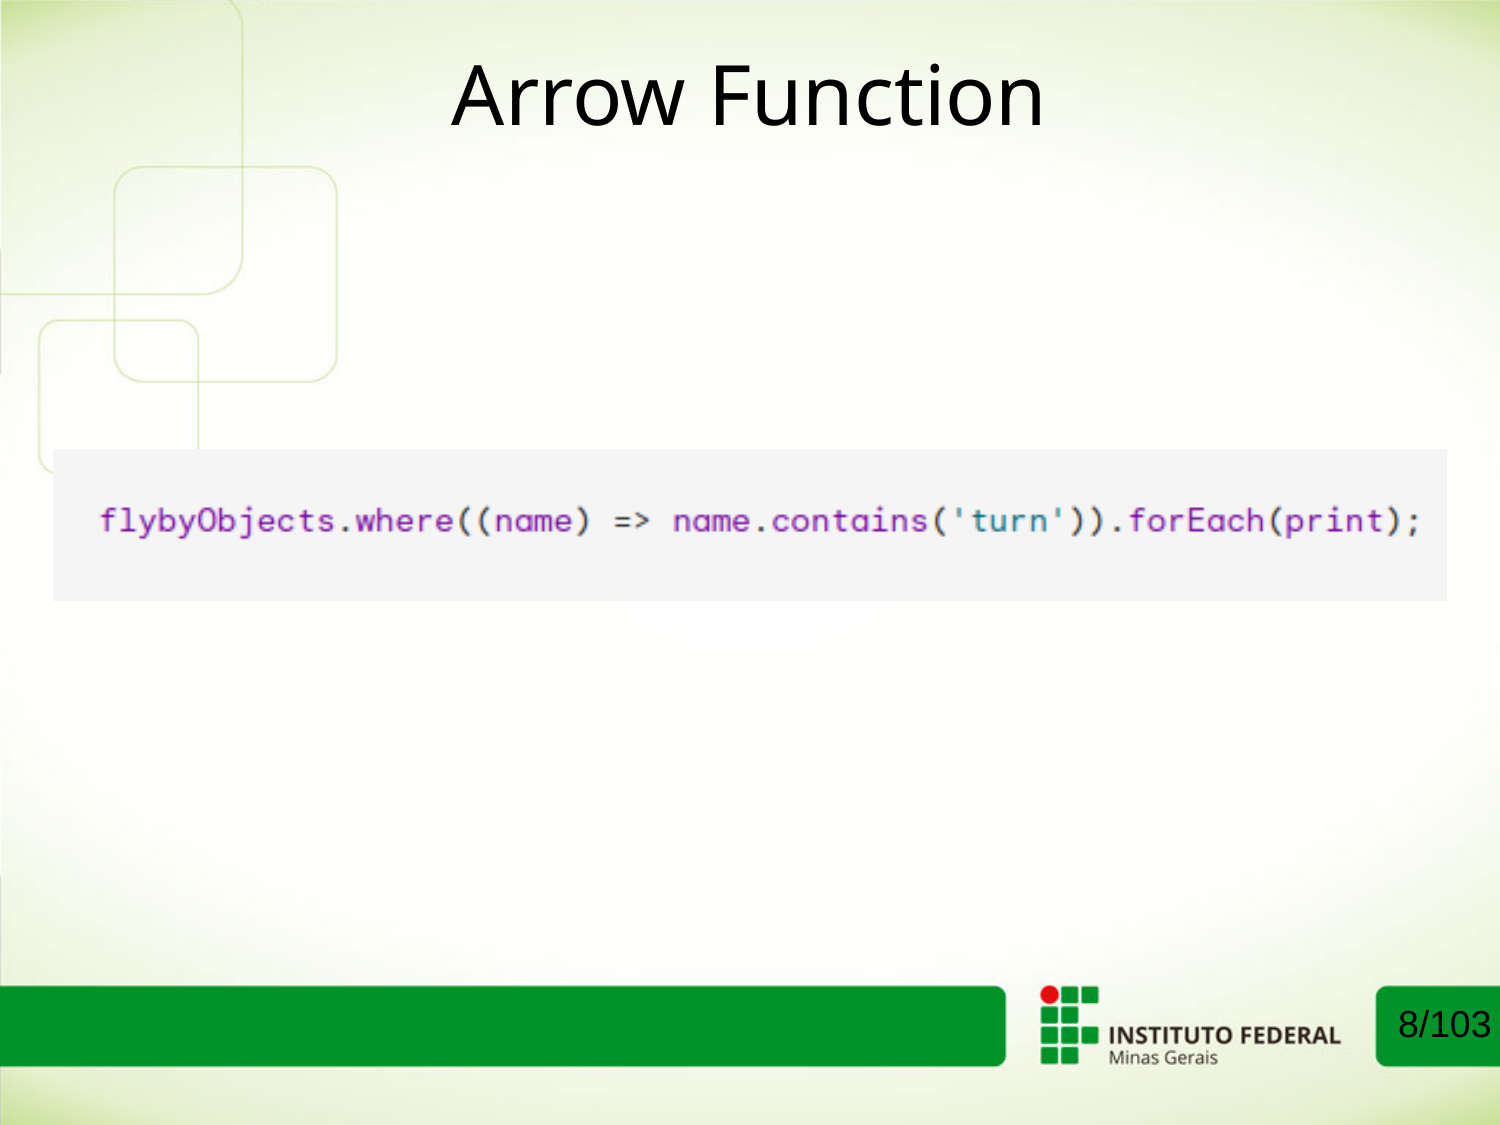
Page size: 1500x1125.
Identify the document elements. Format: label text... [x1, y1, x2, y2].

picture [0, 0, 1500, 1125]
text_box Arrow Function [74, 30, 1425, 155]
